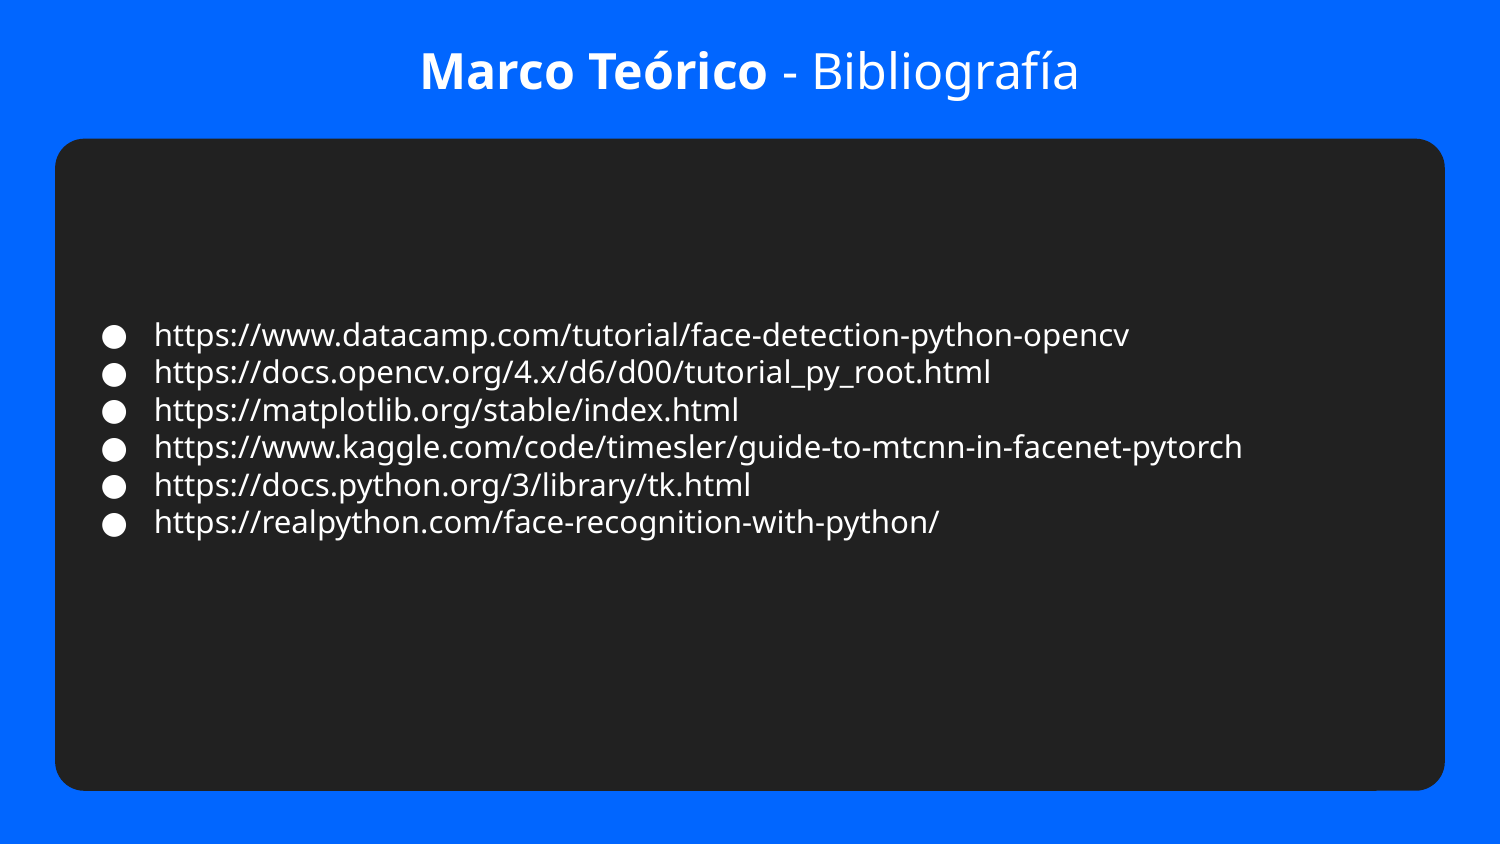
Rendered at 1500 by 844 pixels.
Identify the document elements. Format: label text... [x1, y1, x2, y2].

text_box https://www.datacamp.com/tutorial/face-detection-python-opencv https://docs.opencv.org/4.x/d6/d00/tutorial_py_root.html https://matplotlib.org/stable/index.html https://www.kaggle.com/code/timesler/guide-to-mtcnn-in-facenet-pytorch https://docs.python.org/3/library/tk.html https://realpython.com/face-recognition-with-python/ [55, 138, 1445, 791]
text_box Marco Teórico - Bibliografía [0, 0, 1500, 139]
